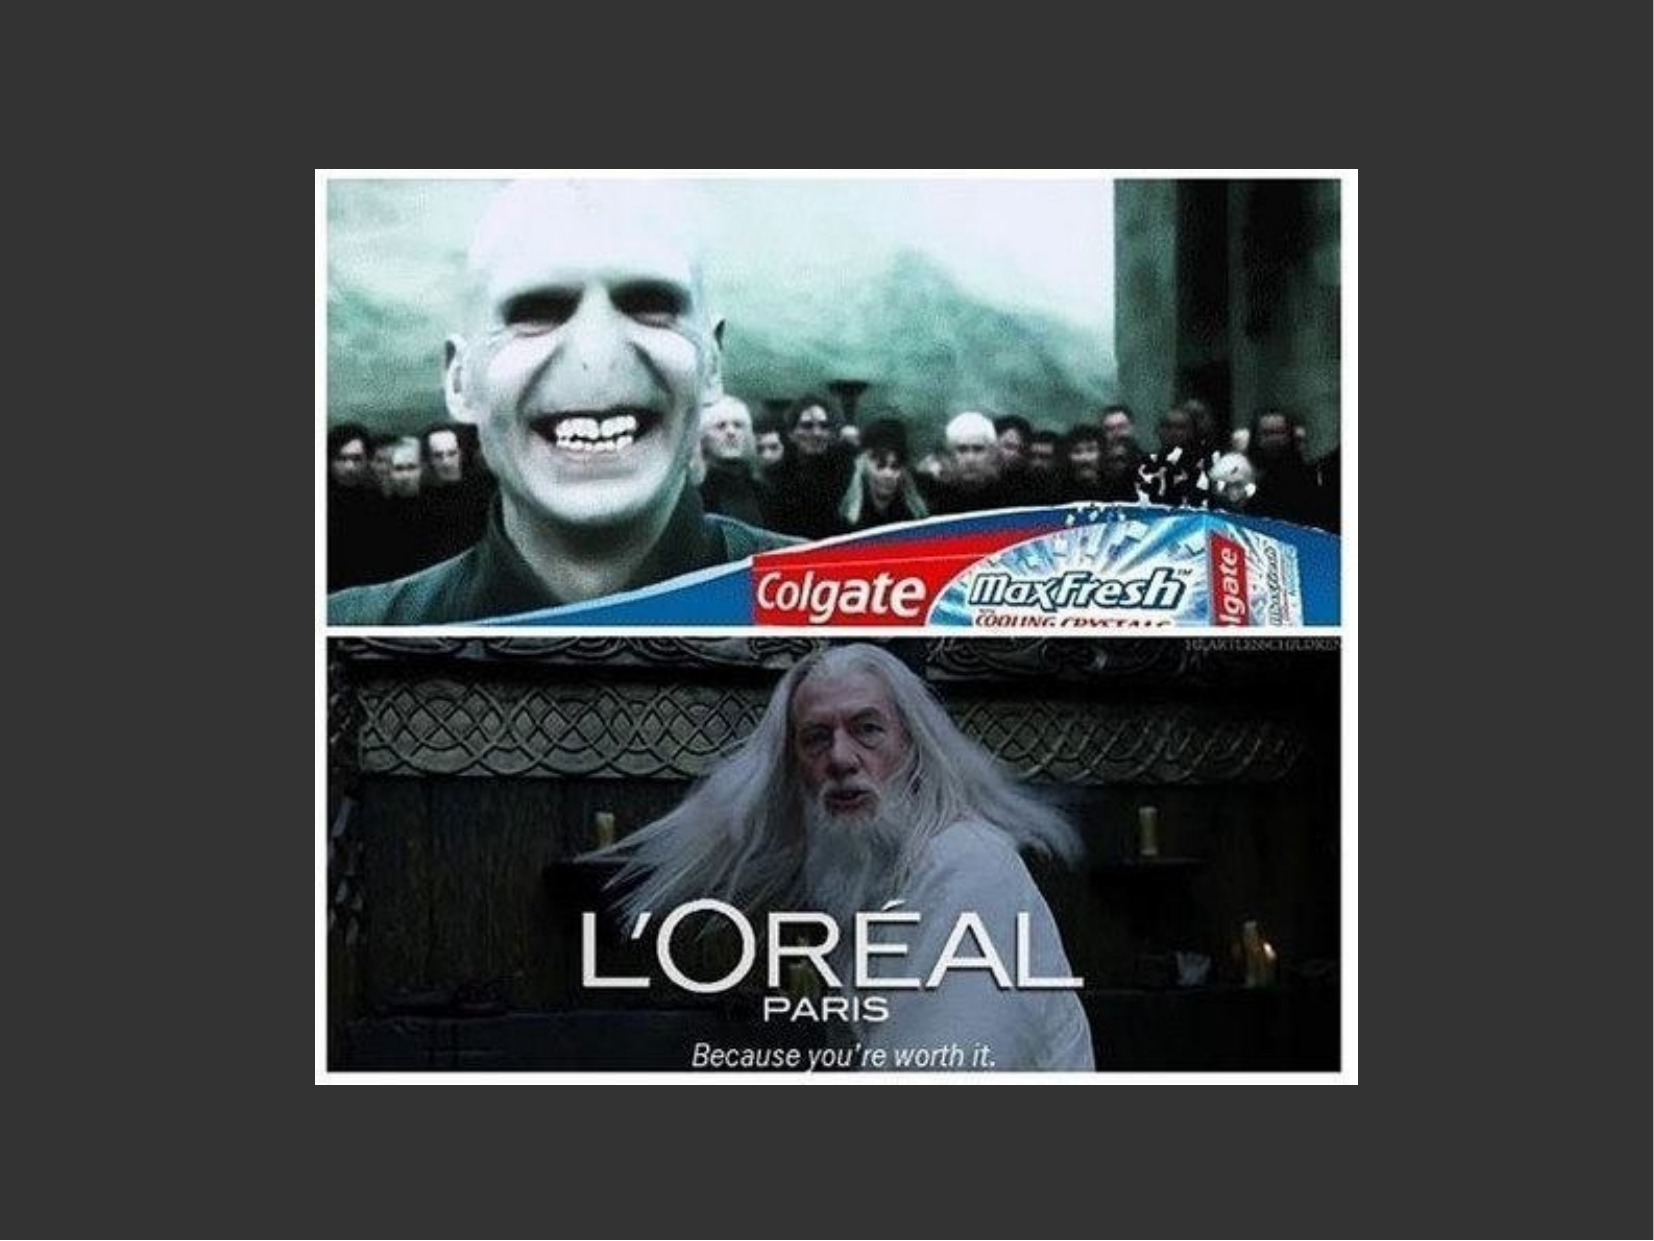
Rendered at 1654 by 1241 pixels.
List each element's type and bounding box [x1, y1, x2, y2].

picture [315, 169, 1358, 1085]
